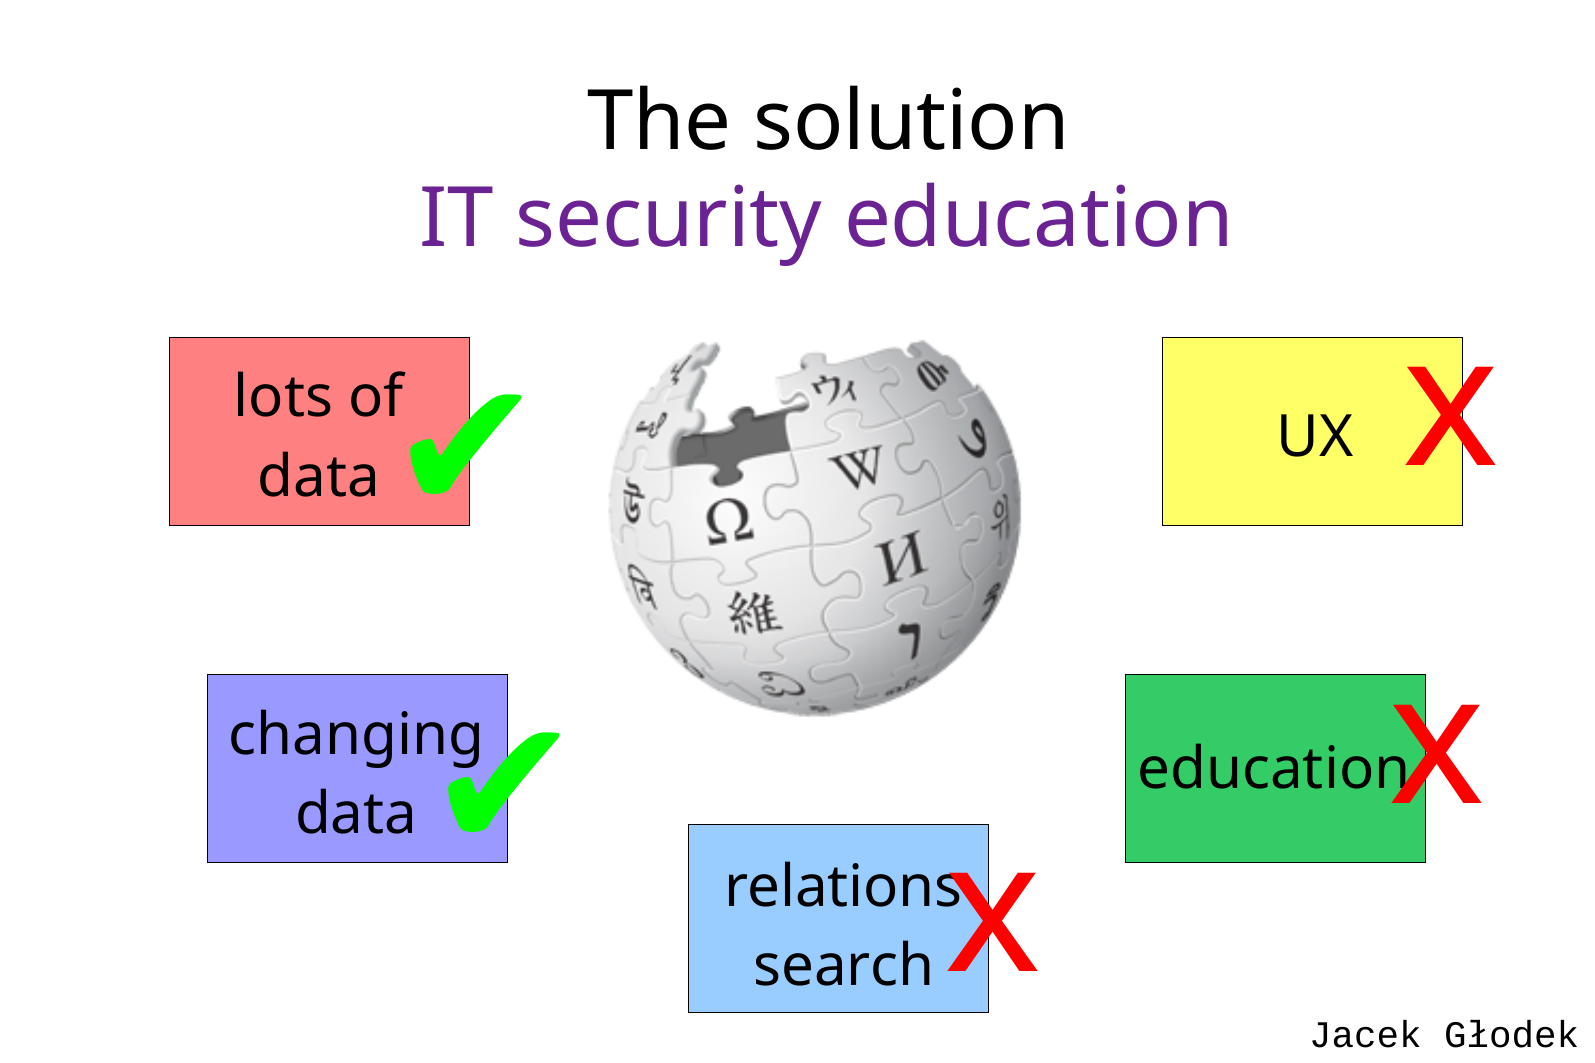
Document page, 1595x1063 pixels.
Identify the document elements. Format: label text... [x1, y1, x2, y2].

text_box [688, 995, 929, 1013]
text_box education [1067, 718, 1373, 805]
text_box lots of data [150, 347, 375, 526]
text_box [1125, 805, 1373, 863]
text_box IT security education [321, 150, 1333, 328]
text_box The solution [323, 53, 1335, 170]
text_box ✔ [412, 675, 563, 1063]
text_box relations search [637, 836, 929, 995]
text_box [1125, 674, 1373, 718]
text_box [207, 674, 508, 684]
picture [605, 313, 1049, 747]
text_box Jacek Głodek [1294, 1008, 1595, 1063]
text_box [169, 337, 375, 347]
text_box x [1373, 600, 1538, 871]
text_box UX [1183, 386, 1387, 500]
text_box x [929, 768, 1094, 1039]
text_box ✔ [375, 337, 605, 601]
text_box changing data [187, 684, 412, 863]
text_box [688, 824, 929, 836]
text_box x [1387, 262, 1552, 533]
text_box [1162, 337, 1387, 526]
